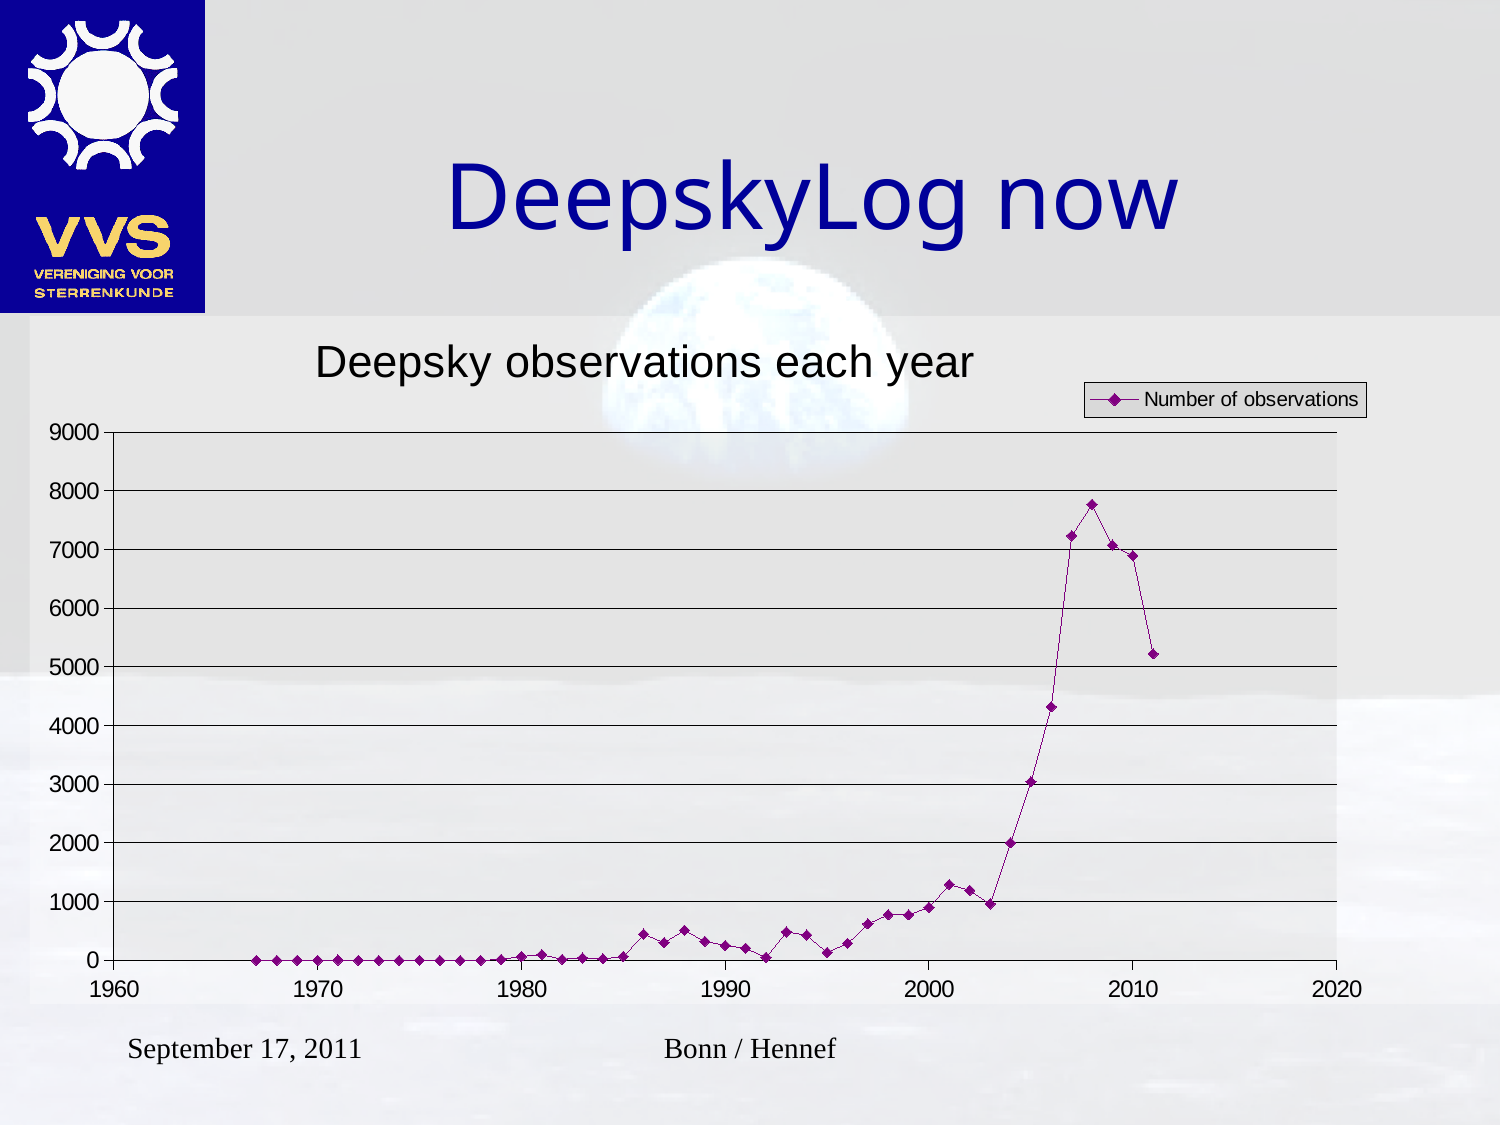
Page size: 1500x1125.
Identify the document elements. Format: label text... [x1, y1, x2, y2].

picture [0, 0, 205, 313]
chart [29, 315, 1500, 1004]
title DeepskyLog now [237, 76, 1388, 312]
